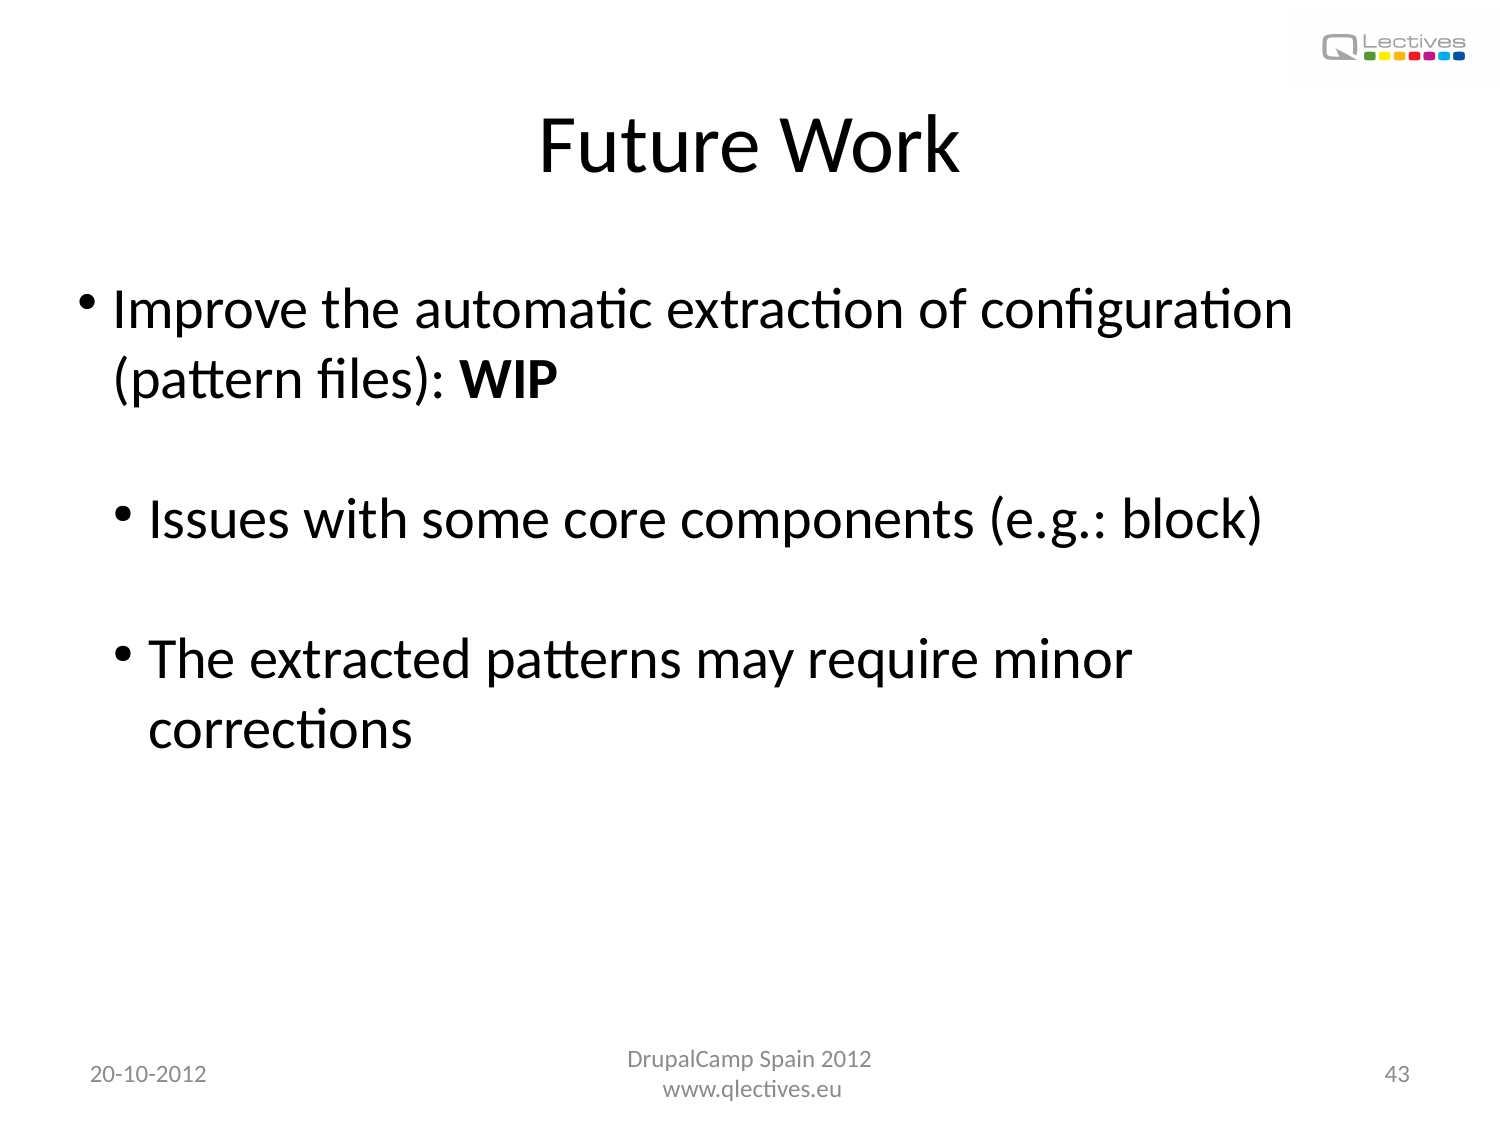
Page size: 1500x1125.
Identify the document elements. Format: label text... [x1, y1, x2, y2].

text_box Improve the automatic extraction of configuration (pattern files): WIP Issues with some core components (e.g.: block) The extracted patterns may require minor corrections [62, 262, 1425, 1005]
text_box 20-10-2012 [74, 1042, 425, 1103]
picture [1288, 9, 1500, 90]
text_box DrupalCamp Spain 2012 www.qlectives.eu [512, 1042, 988, 1103]
text_box <number> [1074, 1042, 1425, 1103]
text_box Future Work [75, 45, 1425, 233]
